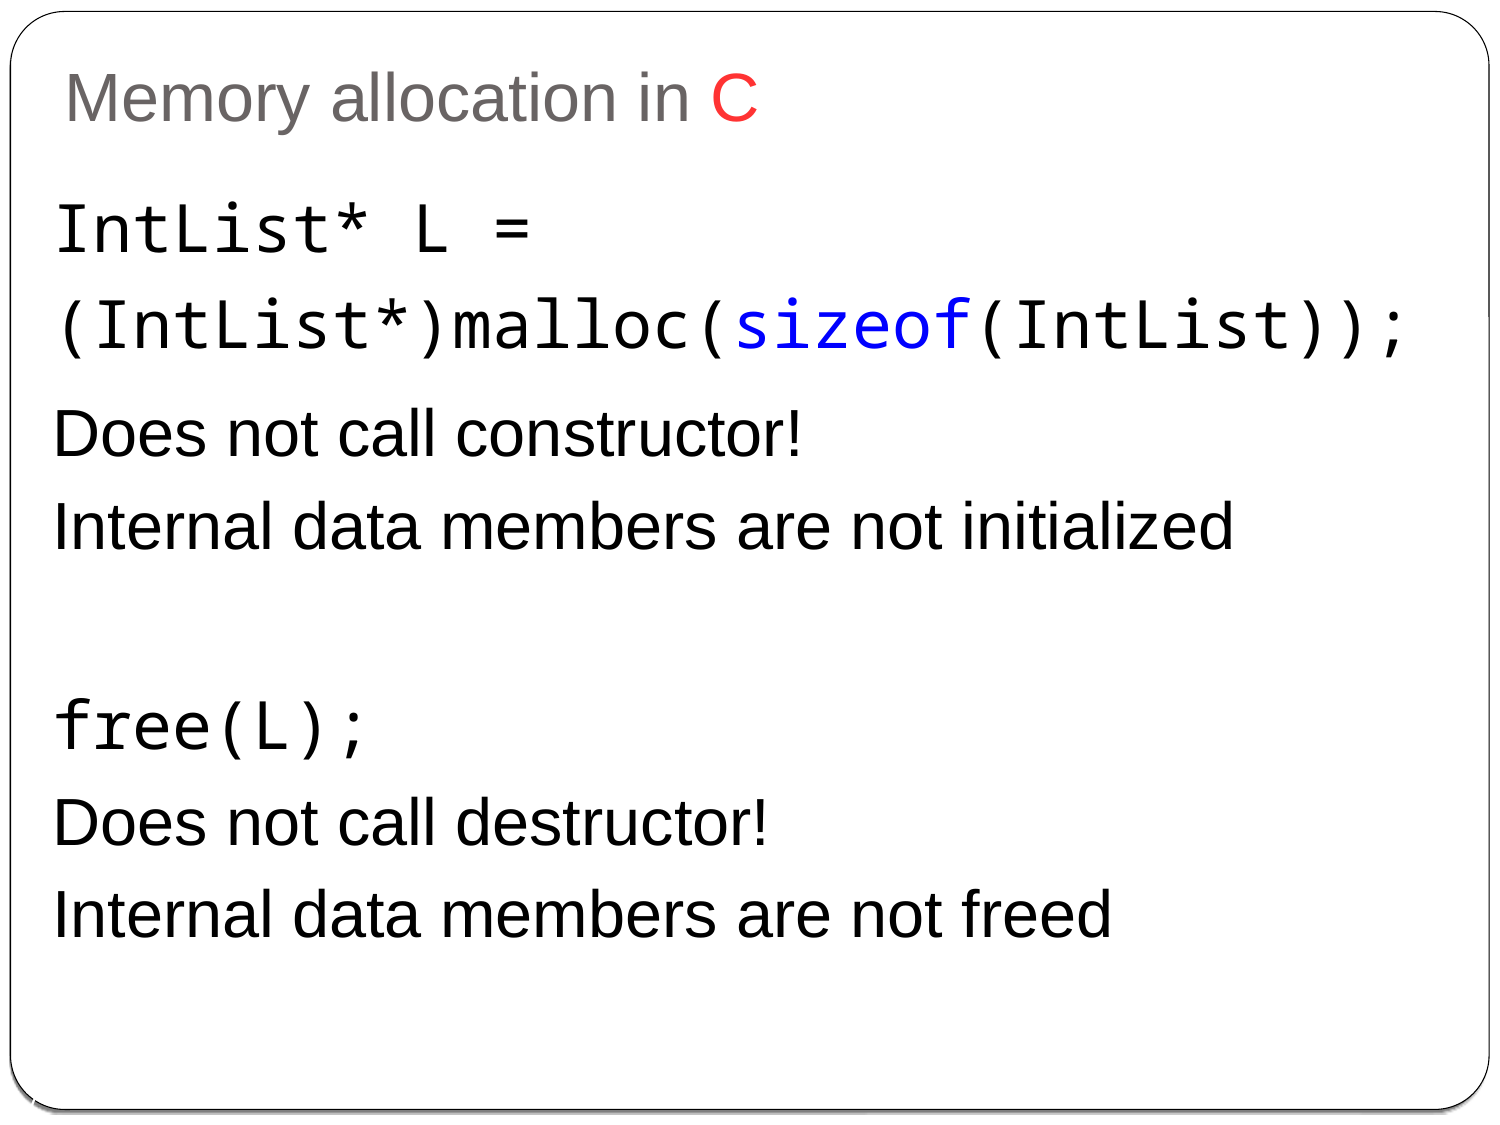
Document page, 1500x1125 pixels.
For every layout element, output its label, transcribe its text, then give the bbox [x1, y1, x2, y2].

title Memory allocation in C [50, 45, 1450, 150]
list IntList* L = (IntList*)malloc(sizeof(IntList)); Does not call constructor! Internal data members are not initialized free(L); Does not call destructor! Internal data members are not freed [37, 162, 1463, 1088]
slide_number <number> [0, 1074, 50, 1125]
